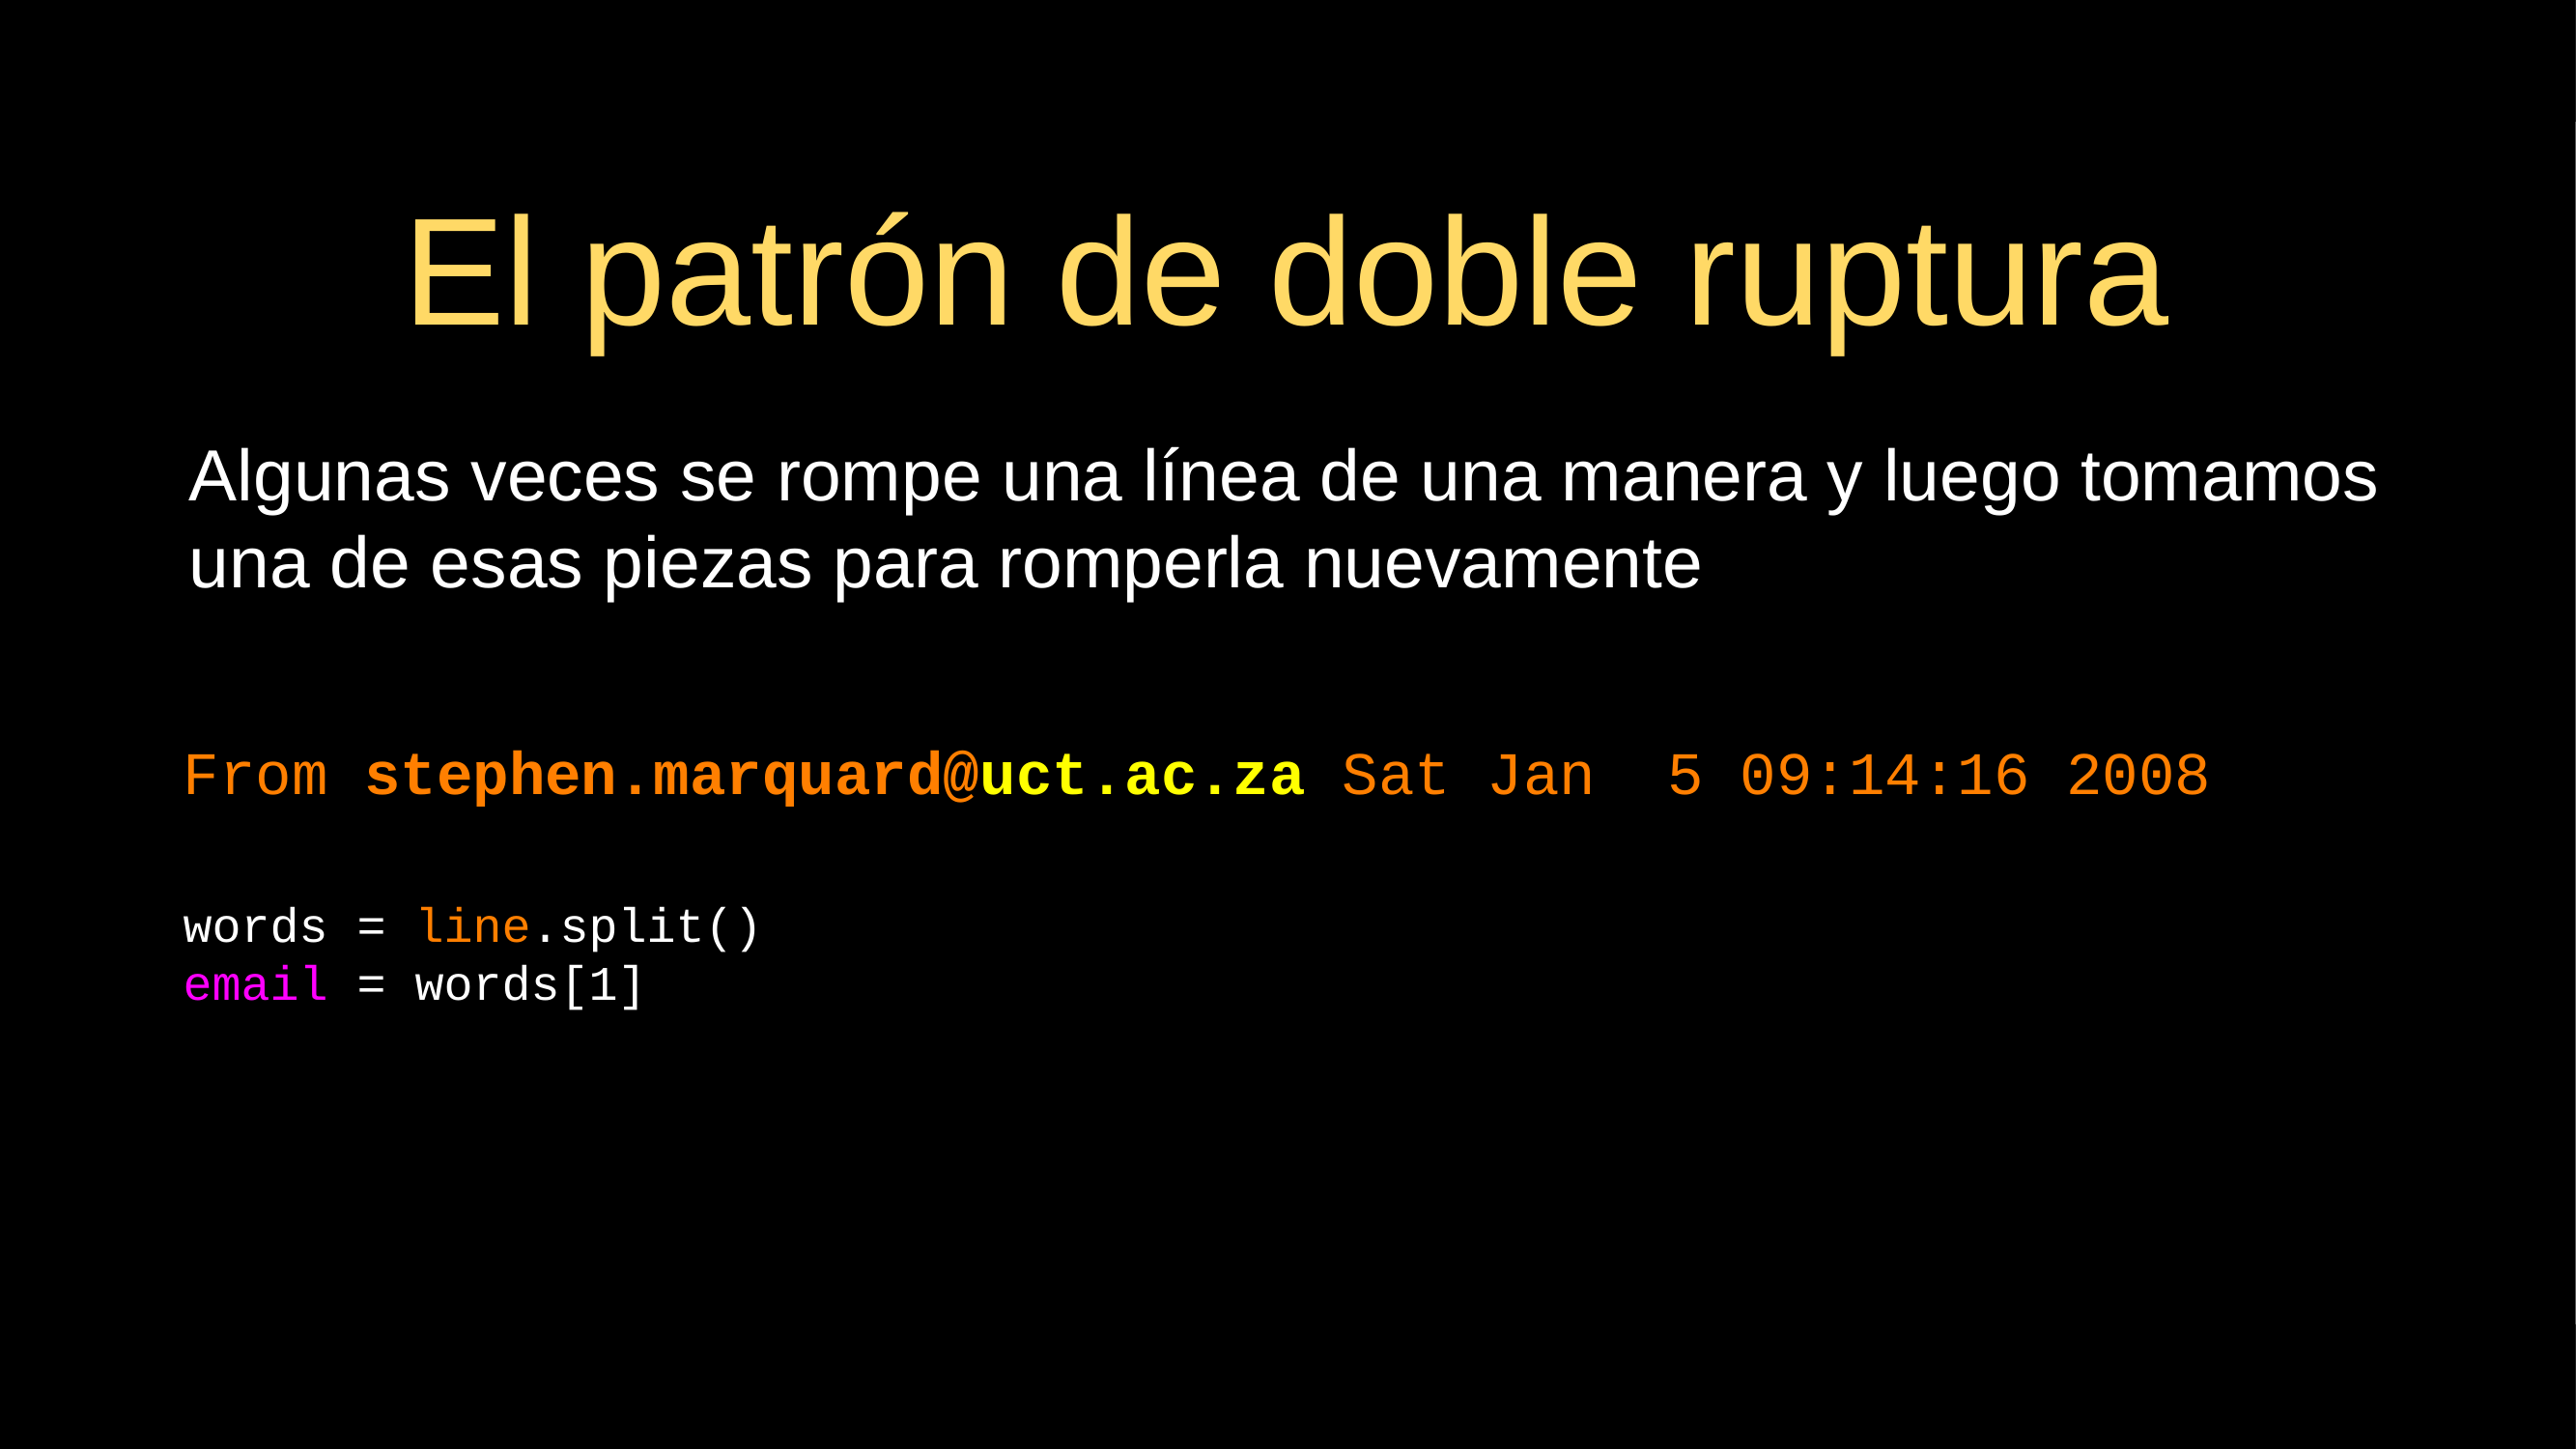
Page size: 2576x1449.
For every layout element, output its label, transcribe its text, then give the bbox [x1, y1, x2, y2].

list Algunas veces se rompe una línea de una manera y luego tomamos una de esas piezas para romperla nuevamente [183, 412, 2391, 618]
title El patrón de doble ruptura [183, 125, 2391, 403]
text_box From stephen.marquard@uct.ac.za Sat Jan 5 09:14:16 2008 [183, 717, 2298, 824]
text_box words = line.split() email = words[1] print pieces[1] [183, 838, 1003, 1138]
